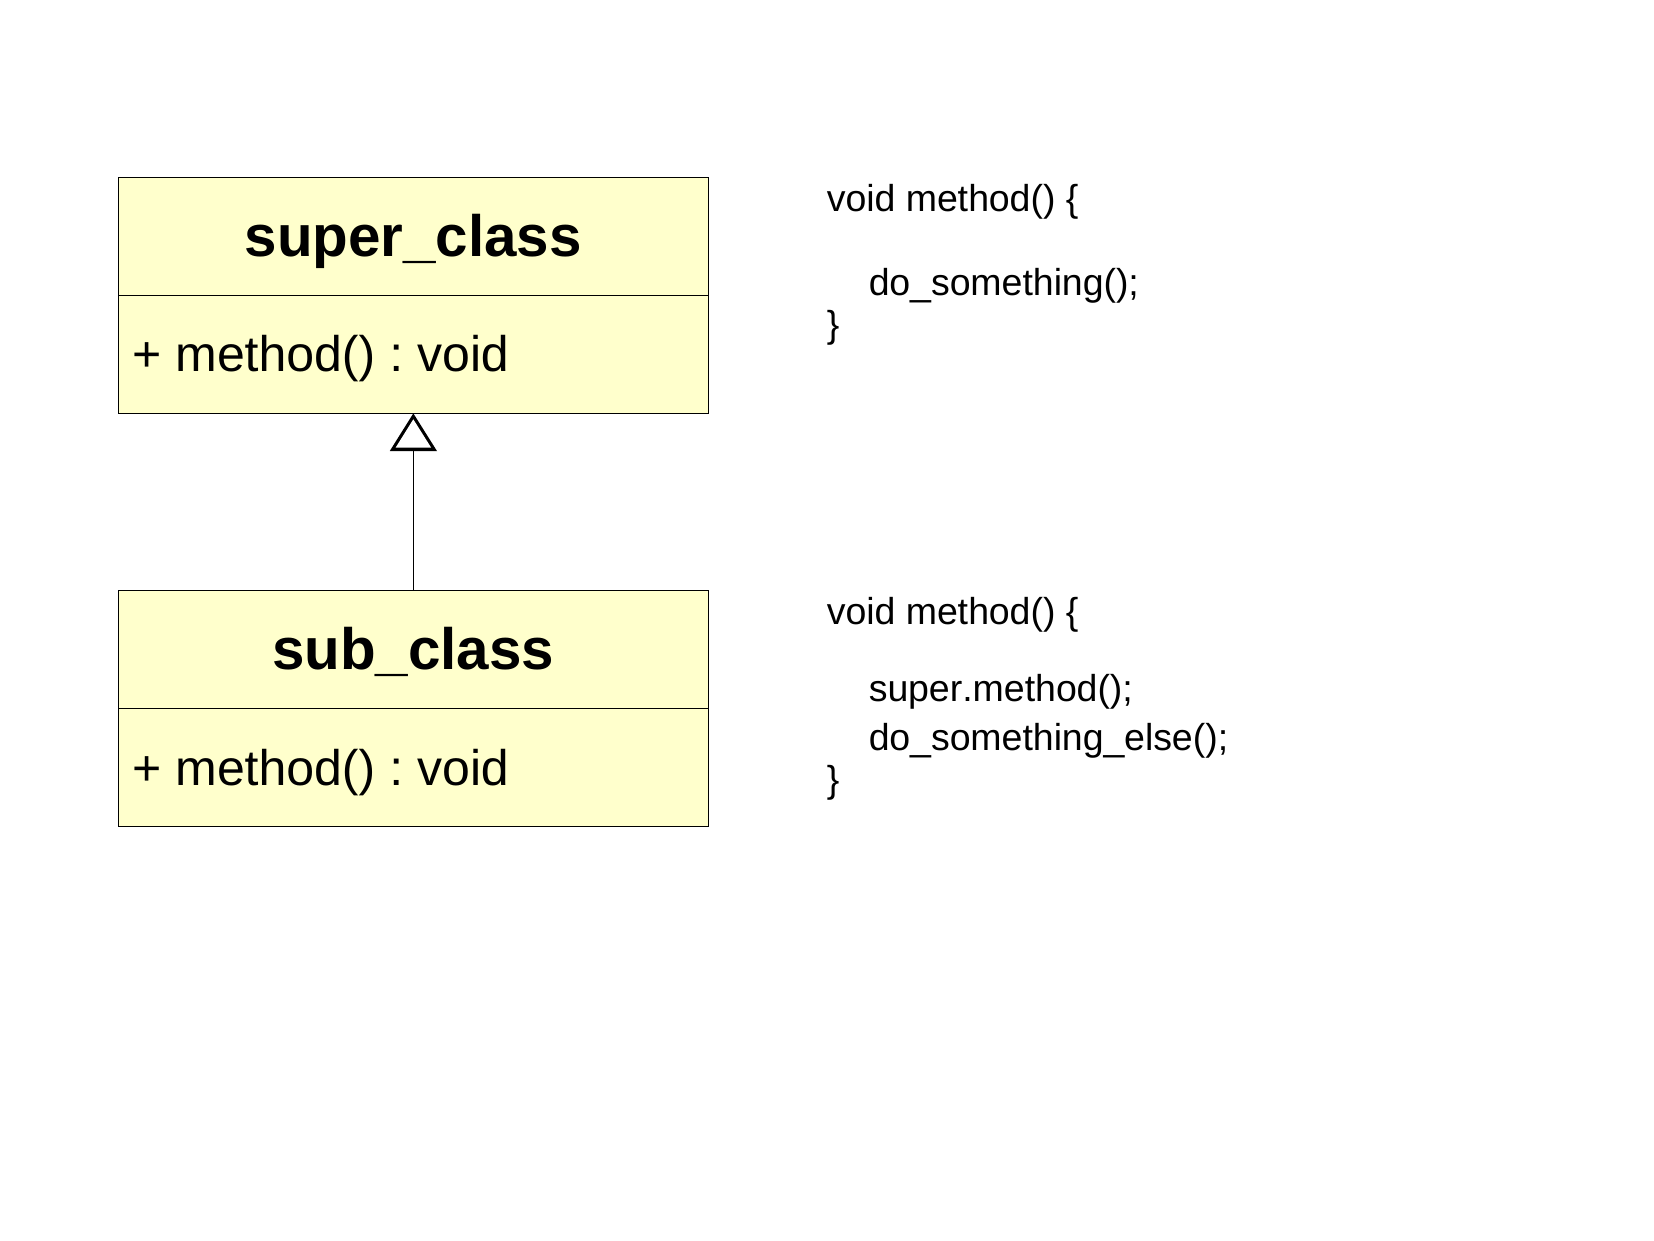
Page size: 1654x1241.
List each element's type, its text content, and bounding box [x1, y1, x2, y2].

text_box super.method(); [826, 667, 1536, 727]
text_box super_class [118, 177, 709, 295]
text_box void method() { do_something_else(); } [826, 727, 1536, 886]
text_box sub_class [118, 590, 709, 708]
text_box void method() { do_something(); } [826, 177, 1536, 414]
text_box void method() { do_something_else(); } [826, 590, 1536, 667]
text_box + method() : void [118, 295, 709, 414]
text_box + method() : void [118, 708, 709, 827]
